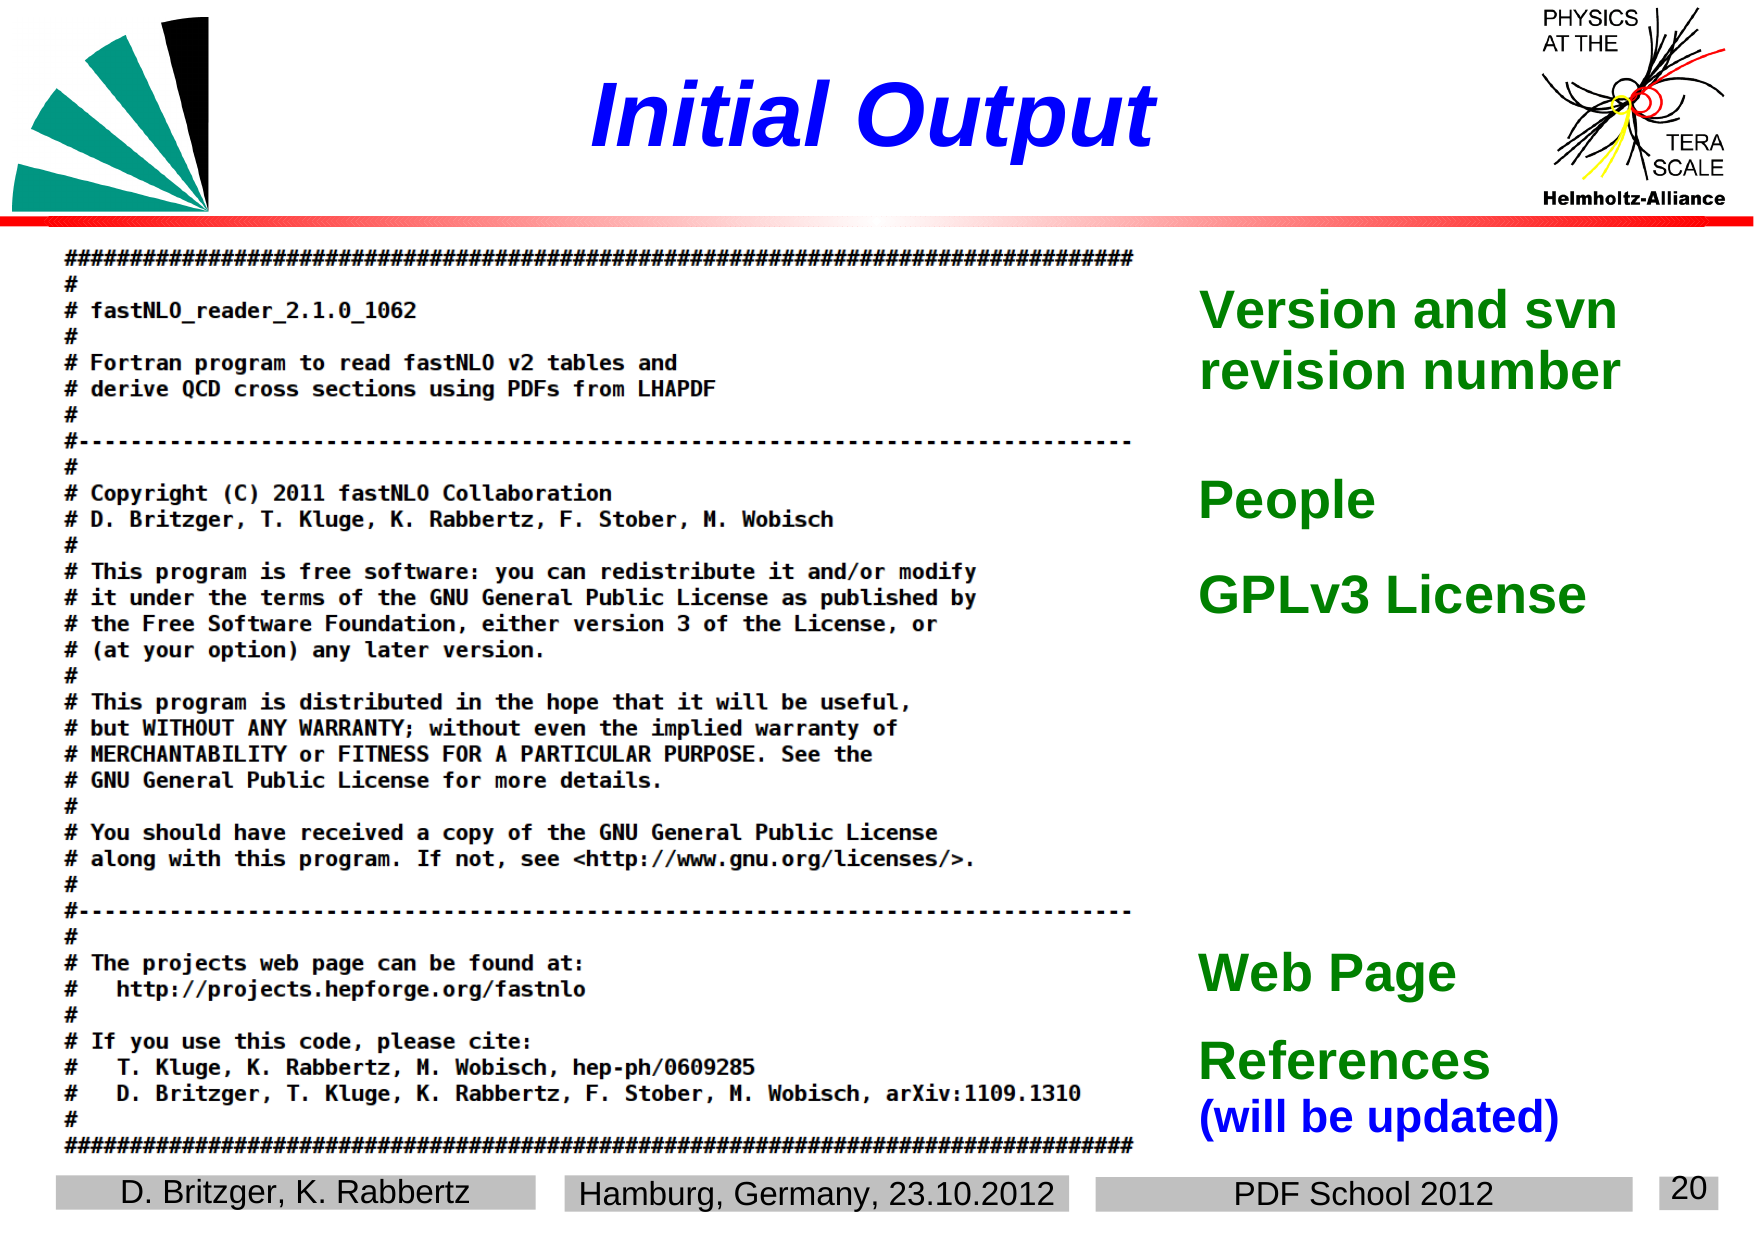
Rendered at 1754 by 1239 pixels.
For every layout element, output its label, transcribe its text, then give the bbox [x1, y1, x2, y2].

text_box GPLv3 License [1186, 558, 1612, 631]
text_box People [1186, 463, 1612, 537]
picture [58, 242, 1141, 1163]
title Initial Output [220, 22, 1525, 207]
text_box Web Page [1186, 936, 1612, 1009]
text_box Version and svn revision number [1187, 273, 1635, 407]
text_box References (will be updated) [1186, 1024, 1612, 1149]
picture [12, 17, 209, 214]
picture [1524, 0, 1742, 216]
